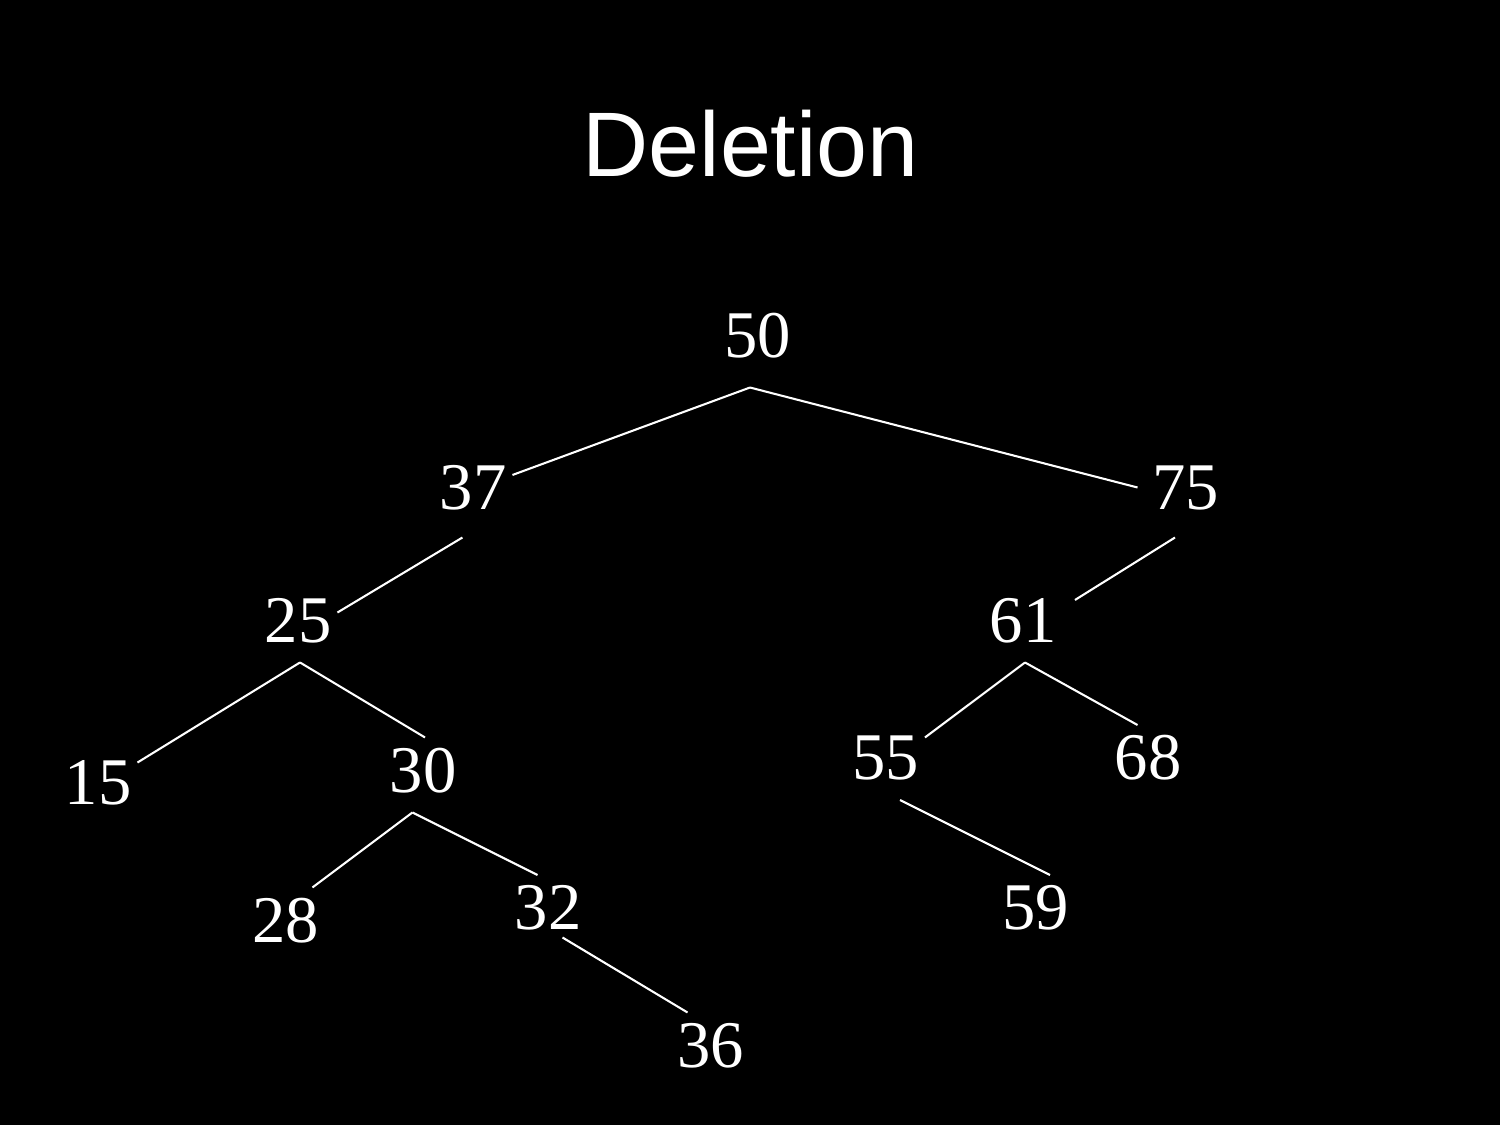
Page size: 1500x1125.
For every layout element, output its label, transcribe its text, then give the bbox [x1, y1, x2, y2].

text_box 61 [975, 574, 1072, 665]
text_box 75 [1137, 442, 1235, 532]
text_box 36 [662, 999, 760, 1090]
text_box 59 [987, 862, 1085, 952]
title Deletion [22, 50, 1480, 240]
text_box 50 [709, 290, 807, 381]
text_box 25 [250, 574, 347, 665]
text_box 30 [375, 724, 472, 815]
text_box 68 [1100, 712, 1197, 802]
text_box 37 [425, 442, 522, 532]
text_box 55 [837, 712, 935, 802]
text_box 28 [237, 874, 335, 965]
text_box 15 [50, 737, 147, 827]
text_box 32 [500, 862, 597, 952]
